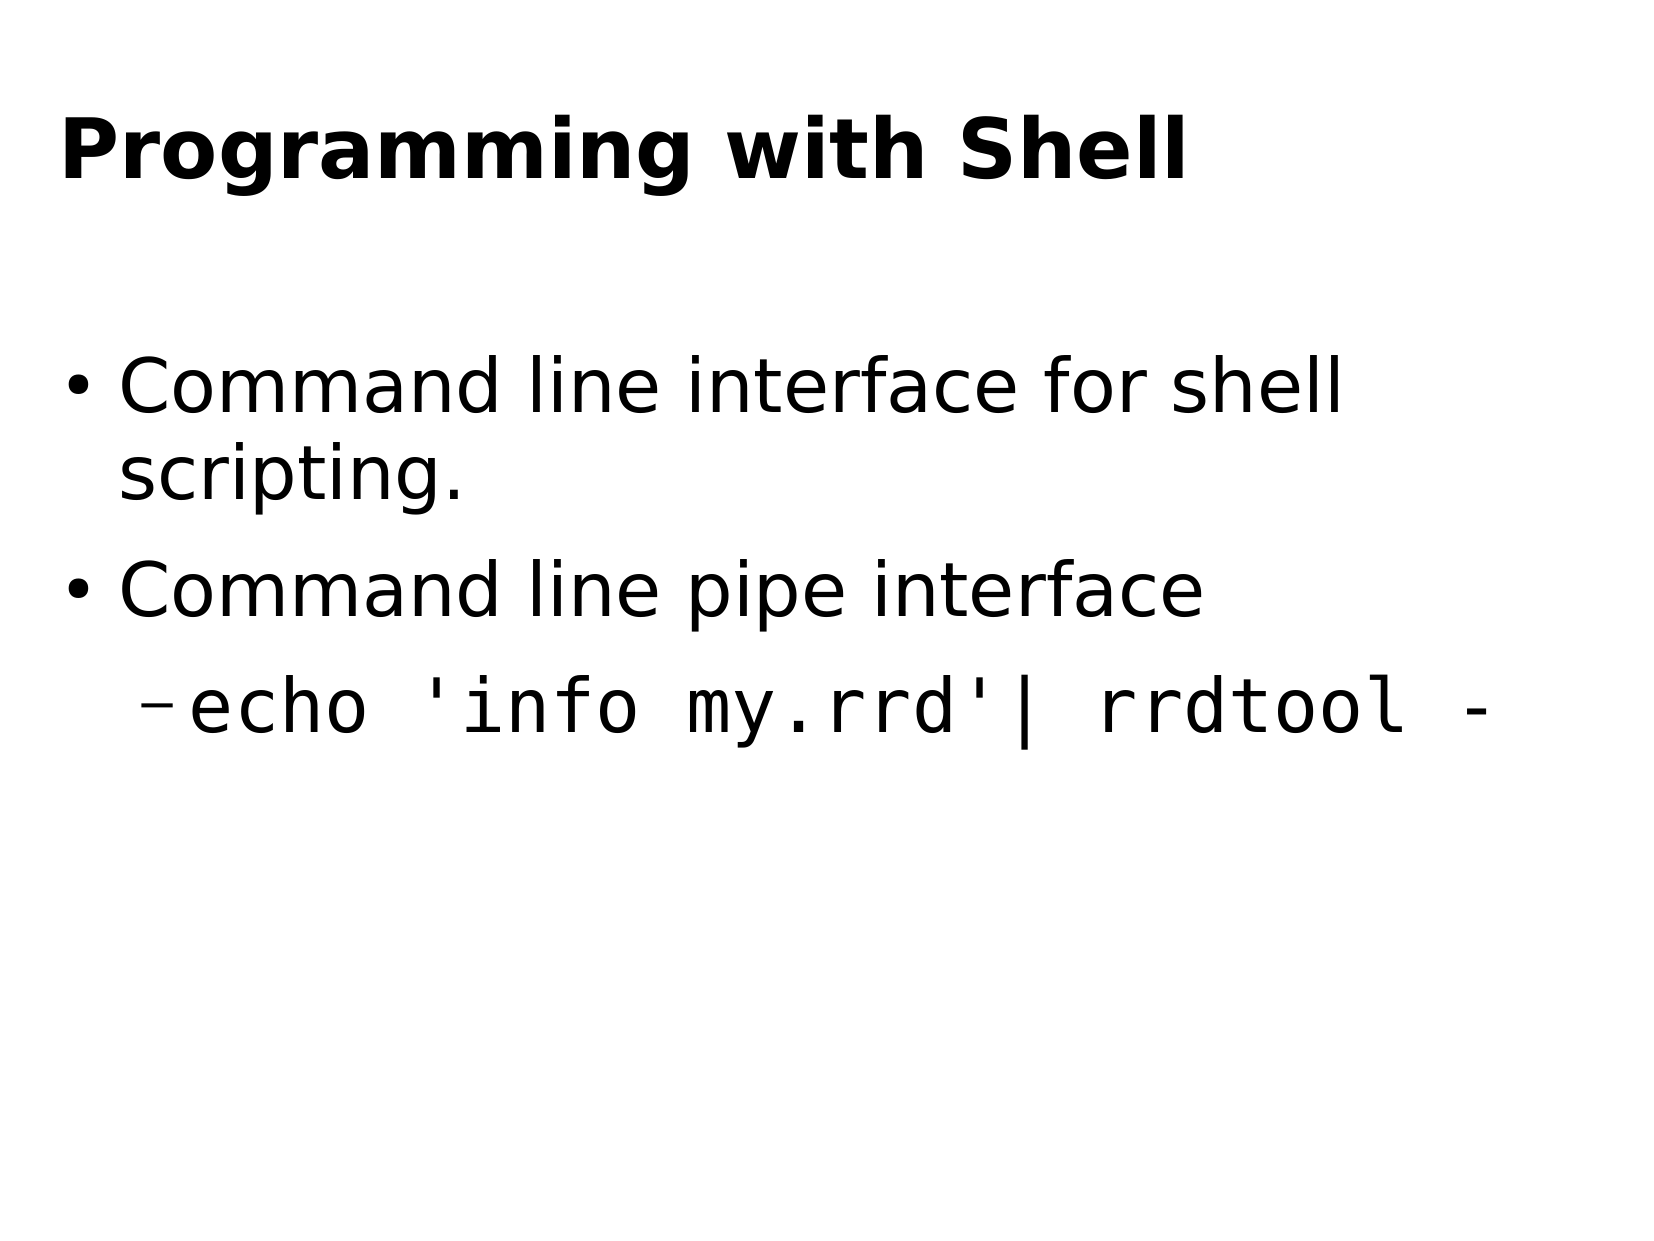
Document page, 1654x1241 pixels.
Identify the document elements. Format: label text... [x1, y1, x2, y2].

title Programming with Shell [59, 75, 1607, 225]
list Command line interface for shell scripting. Command line pipe interface echo 'info my.rrd'| rrdtool - [47, 342, 1568, 1097]
